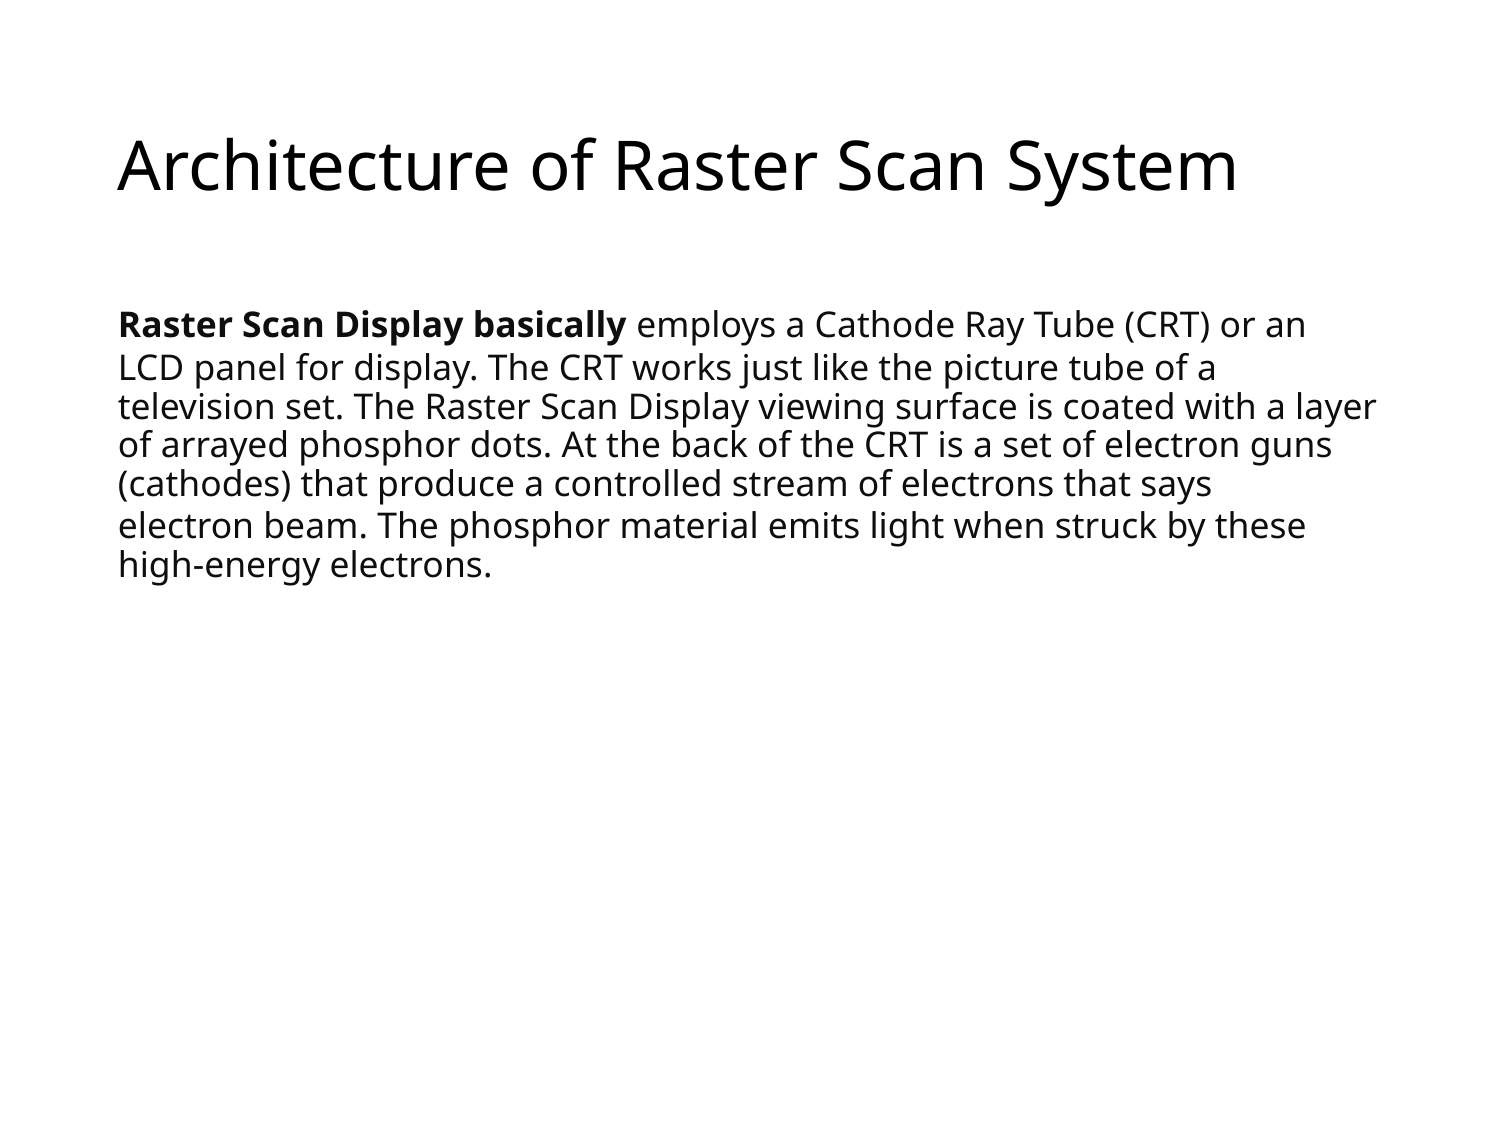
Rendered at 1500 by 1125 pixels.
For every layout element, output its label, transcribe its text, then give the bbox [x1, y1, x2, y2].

title Architecture of Raster Scan System [103, 59, 1397, 278]
list Raster Scan Display basically employs a Cathode Ray Tube (CRT) or an LCD panel for display. The CRT works just like the picture tube of a television set. The Raster Scan Display viewing surface is coated with a layer of arrayed phosphor dots. At the back of the CRT is a set of electron guns (cathodes) that produce a controlled stream of electrons that says electron beam. The phosphor material emits light when struck by these high-energy electrons. [103, 299, 1397, 1014]
